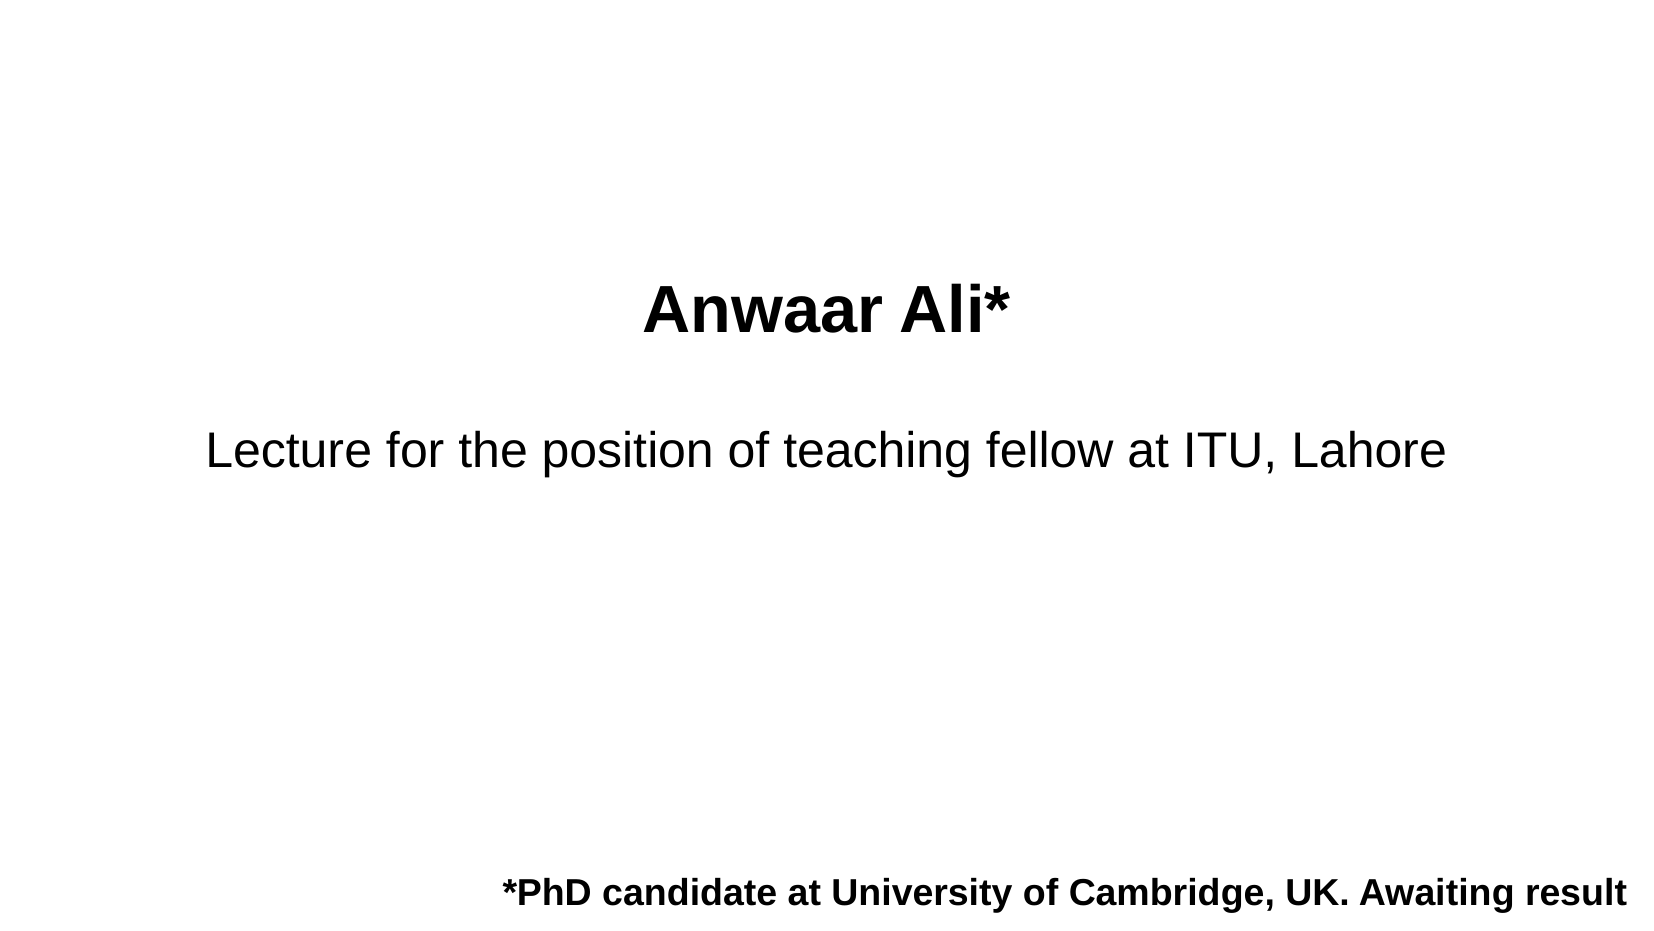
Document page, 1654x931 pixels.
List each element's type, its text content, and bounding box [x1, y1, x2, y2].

subtitle Anwaar Ali* Lecture for the position of teaching fellow at ITU, Lahore [82, 187, 1571, 563]
text_box *PhD candidate at University of Cambridge, UK. Awaiting result [487, 864, 1643, 922]
